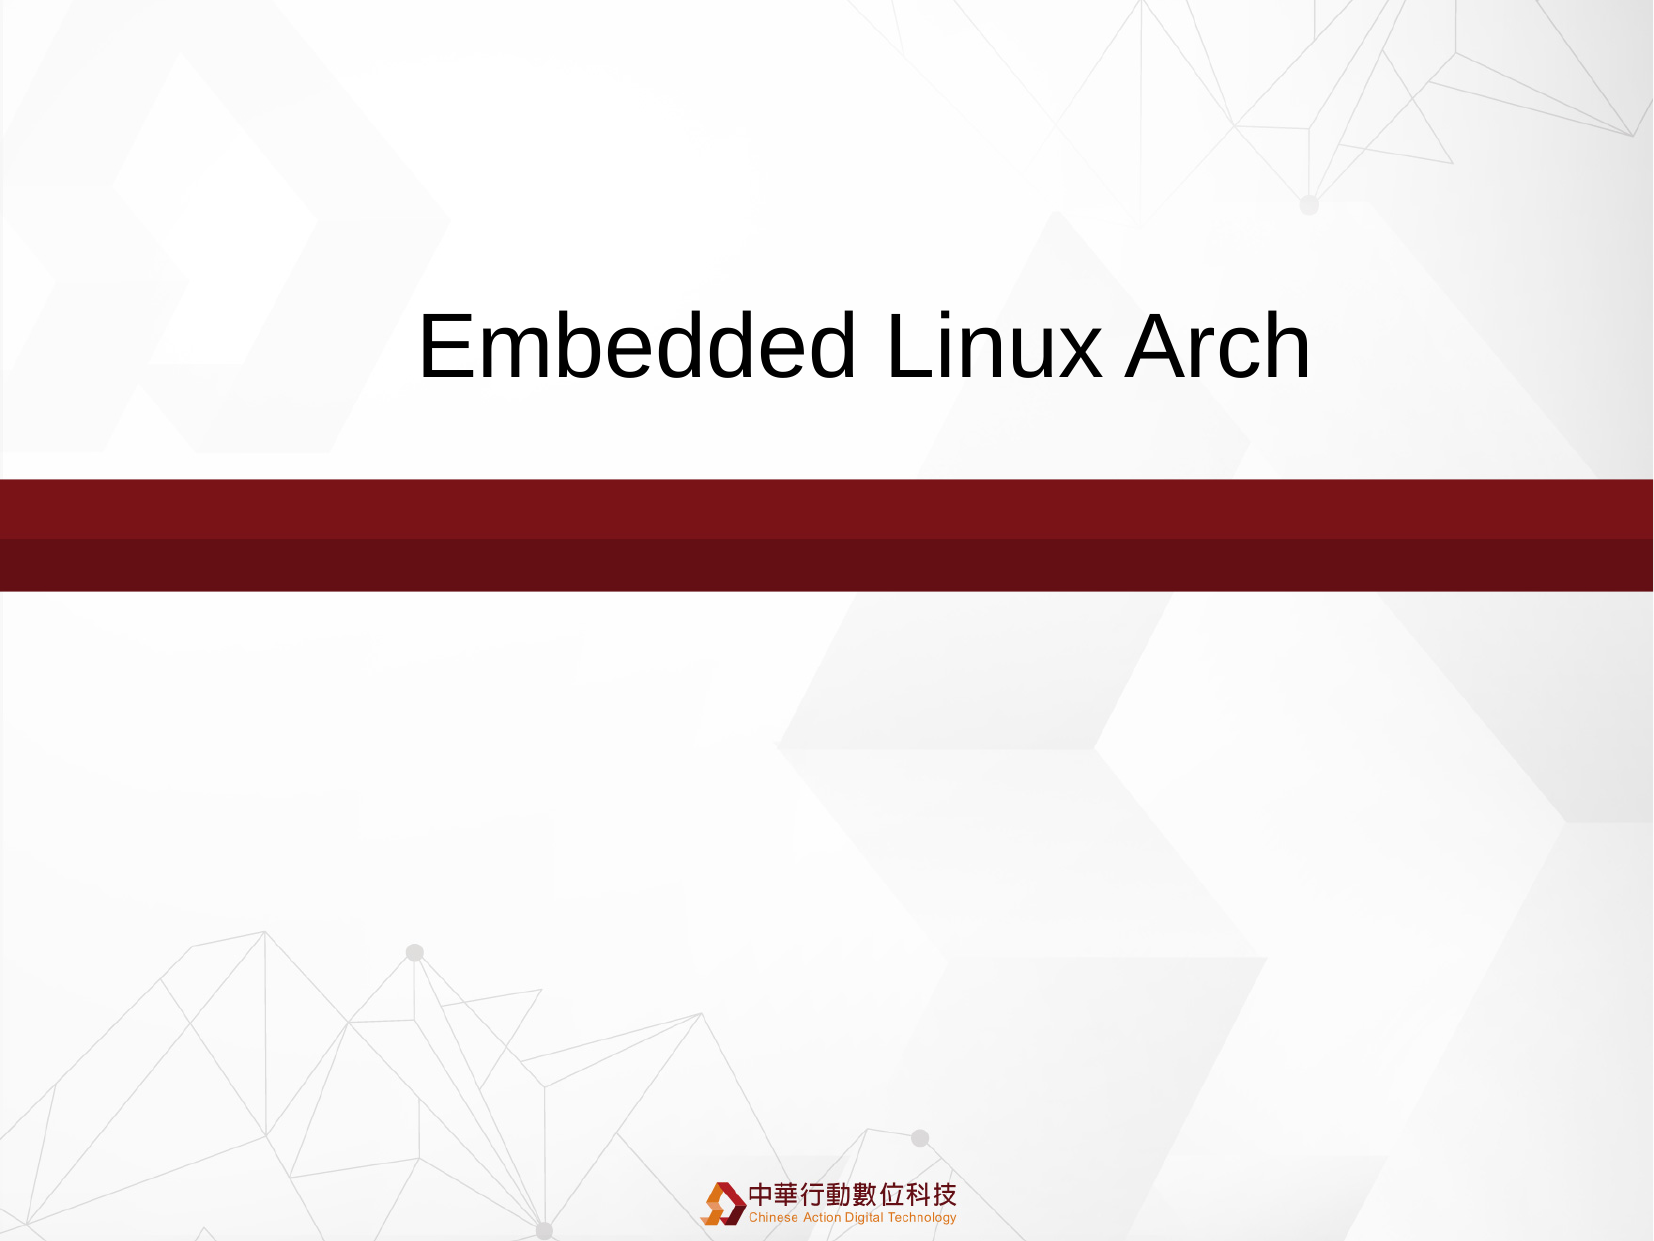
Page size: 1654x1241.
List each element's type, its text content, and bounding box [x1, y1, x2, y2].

picture [0, 0, 1654, 1241]
title Embedded Linux Arch [105, 240, 1593, 448]
